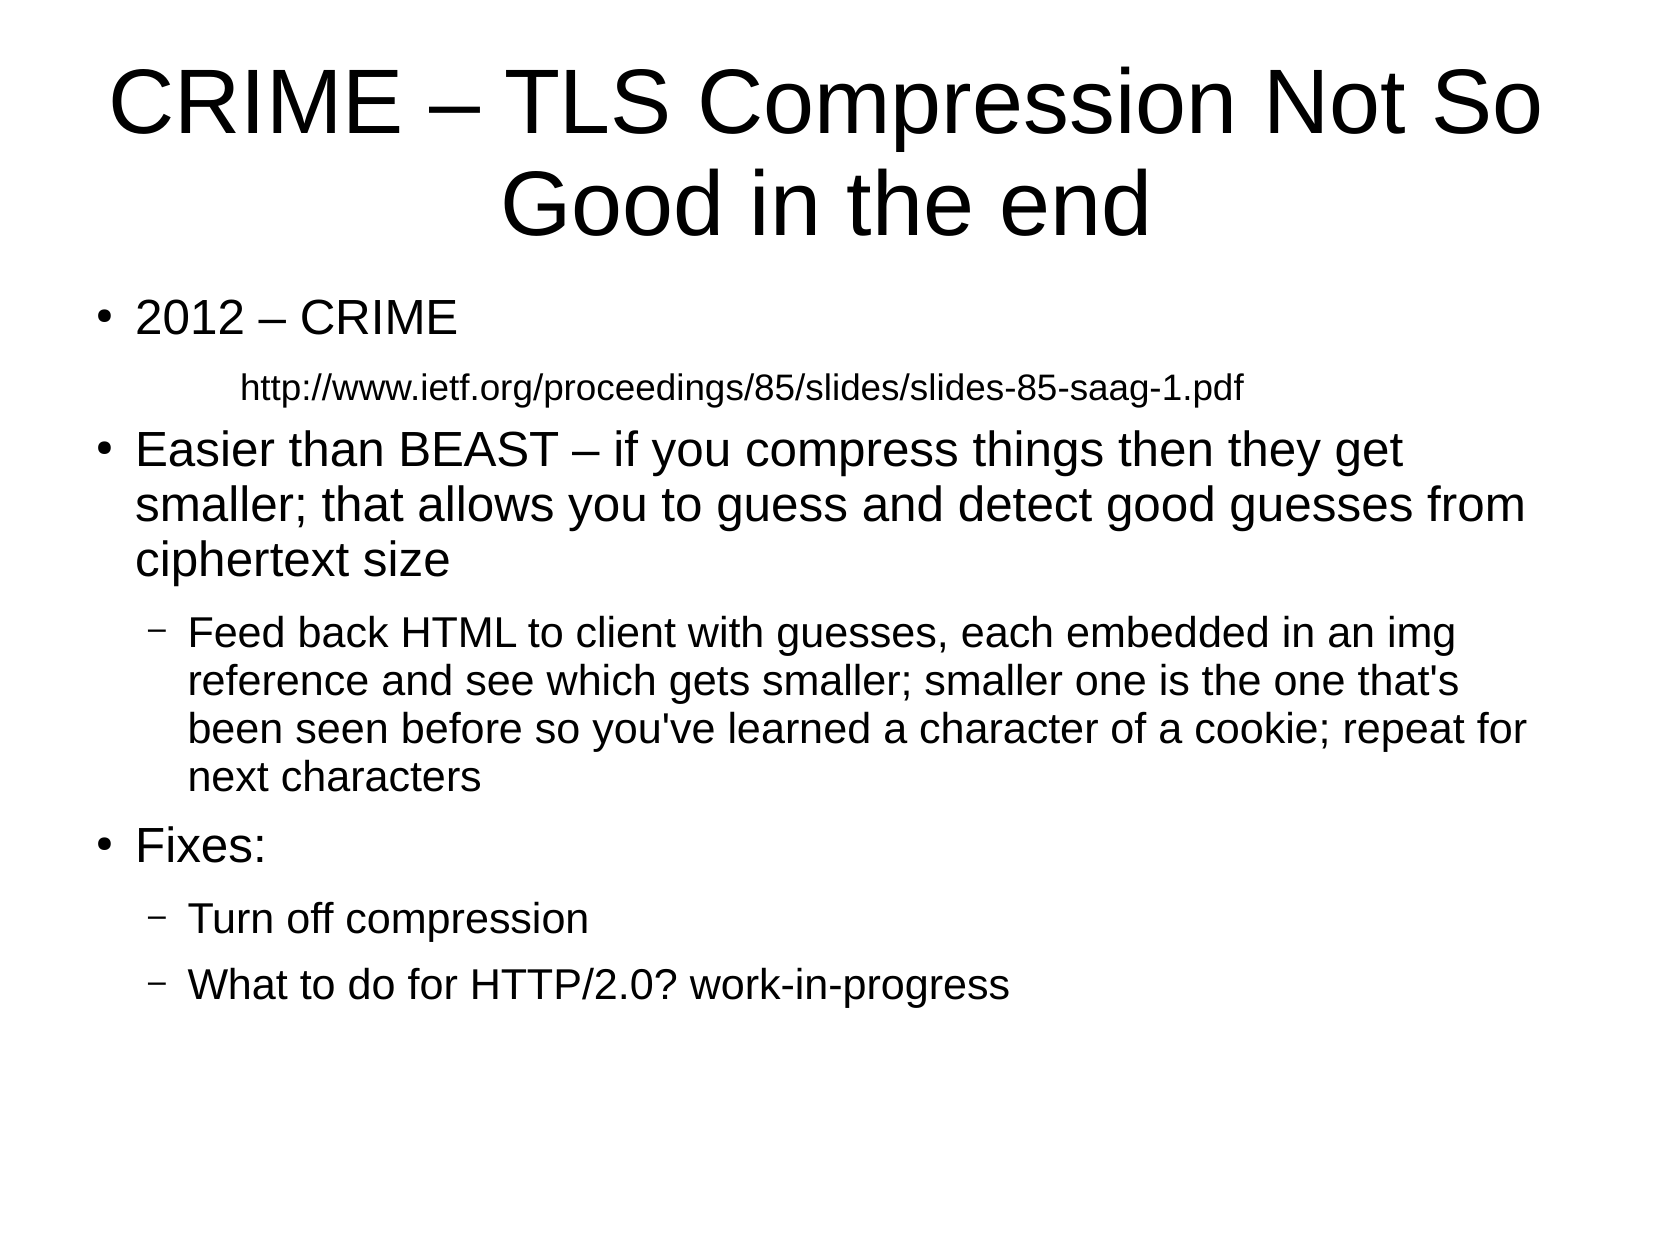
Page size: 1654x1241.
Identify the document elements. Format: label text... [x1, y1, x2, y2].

list 2012 – CRIME http://www.ietf.org/proceedings/85/slides/slides-85-saag-1.pdf Easier than BEAST – if you compress things then they get smaller; that allows you to guess and detect good guesses from ciphertext size Feed back HTML to client with guesses, each embedded in an img reference and see which gets smaller; smaller one is the one that's been seen before so you've learned a character of a cookie; repeat for next characters Fixes: Turn off compression What to do for HTTP/2.0? work-in-progress [82, 290, 1538, 1010]
title CRIME – TLS Compression Not So Good in the end [82, 49, 1571, 257]
